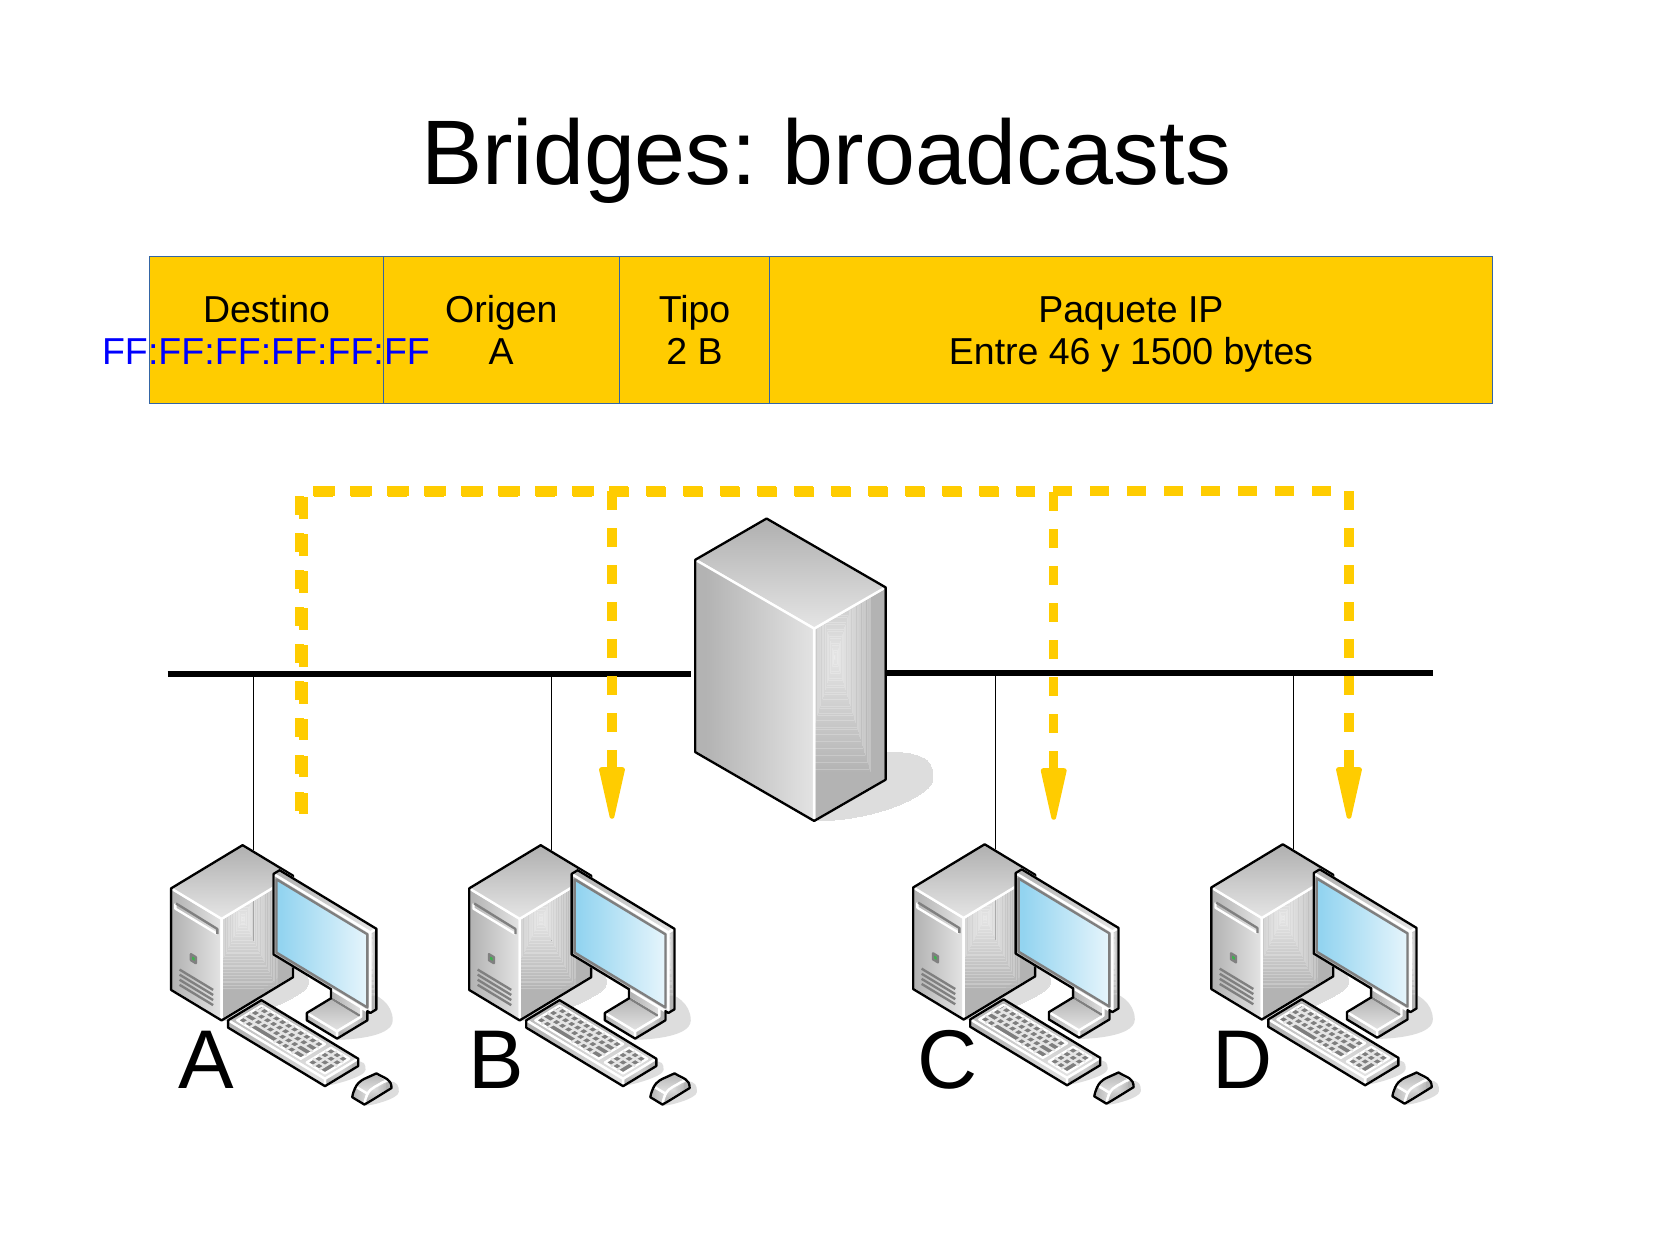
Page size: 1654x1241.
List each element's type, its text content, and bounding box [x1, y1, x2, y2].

text_box B [453, 1005, 539, 1114]
text_box [471, 848, 589, 1018]
text_box [341, 998, 392, 1039]
text_box [1075, 1061, 1107, 1083]
text_box [631, 1062, 663, 1084]
text_box [666, 1082, 696, 1105]
text_box [1004, 969, 1051, 1006]
text_box D [1197, 1005, 1288, 1114]
text_box [1395, 1075, 1430, 1101]
text_box [1017, 872, 1117, 1035]
title Bridges: broadcasts [82, 49, 1571, 257]
text_box [1381, 997, 1432, 1038]
text_box [697, 521, 884, 819]
text_box [1315, 872, 1415, 1035]
text_box Destino FF:FF:FF:FF:FF:FF [149, 256, 384, 404]
text_box [354, 1076, 390, 1102]
text_box [1083, 997, 1134, 1038]
text_box [173, 847, 291, 1005]
text_box [261, 970, 309, 1006]
text_box [1110, 1081, 1140, 1104]
text_box [528, 1002, 655, 1084]
text_box [653, 1076, 688, 1102]
text_box [1097, 1075, 1132, 1101]
text_box [573, 873, 673, 1036]
text_box [972, 1001, 1099, 1083]
text_box [1373, 1061, 1405, 1083]
text_box [250, 1002, 357, 1084]
text_box [560, 970, 607, 1006]
text_box [639, 998, 690, 1039]
text_box [333, 1062, 365, 1084]
text_box Origen A [384, 256, 619, 404]
text_box [368, 1082, 398, 1105]
text_box [915, 847, 1033, 1017]
text_box C [902, 1005, 993, 1114]
text_box [275, 872, 375, 1036]
text_box [1270, 1002, 1397, 1083]
text_box Paquete IP Entre 46 y 1500 bytes [769, 256, 1493, 404]
text_box A [164, 1005, 250, 1114]
text_box [1409, 1081, 1438, 1104]
text_box [819, 752, 933, 821]
text_box [1213, 847, 1332, 1017]
text_box Tipo 2 B [619, 256, 769, 404]
text_box [1302, 969, 1349, 1006]
